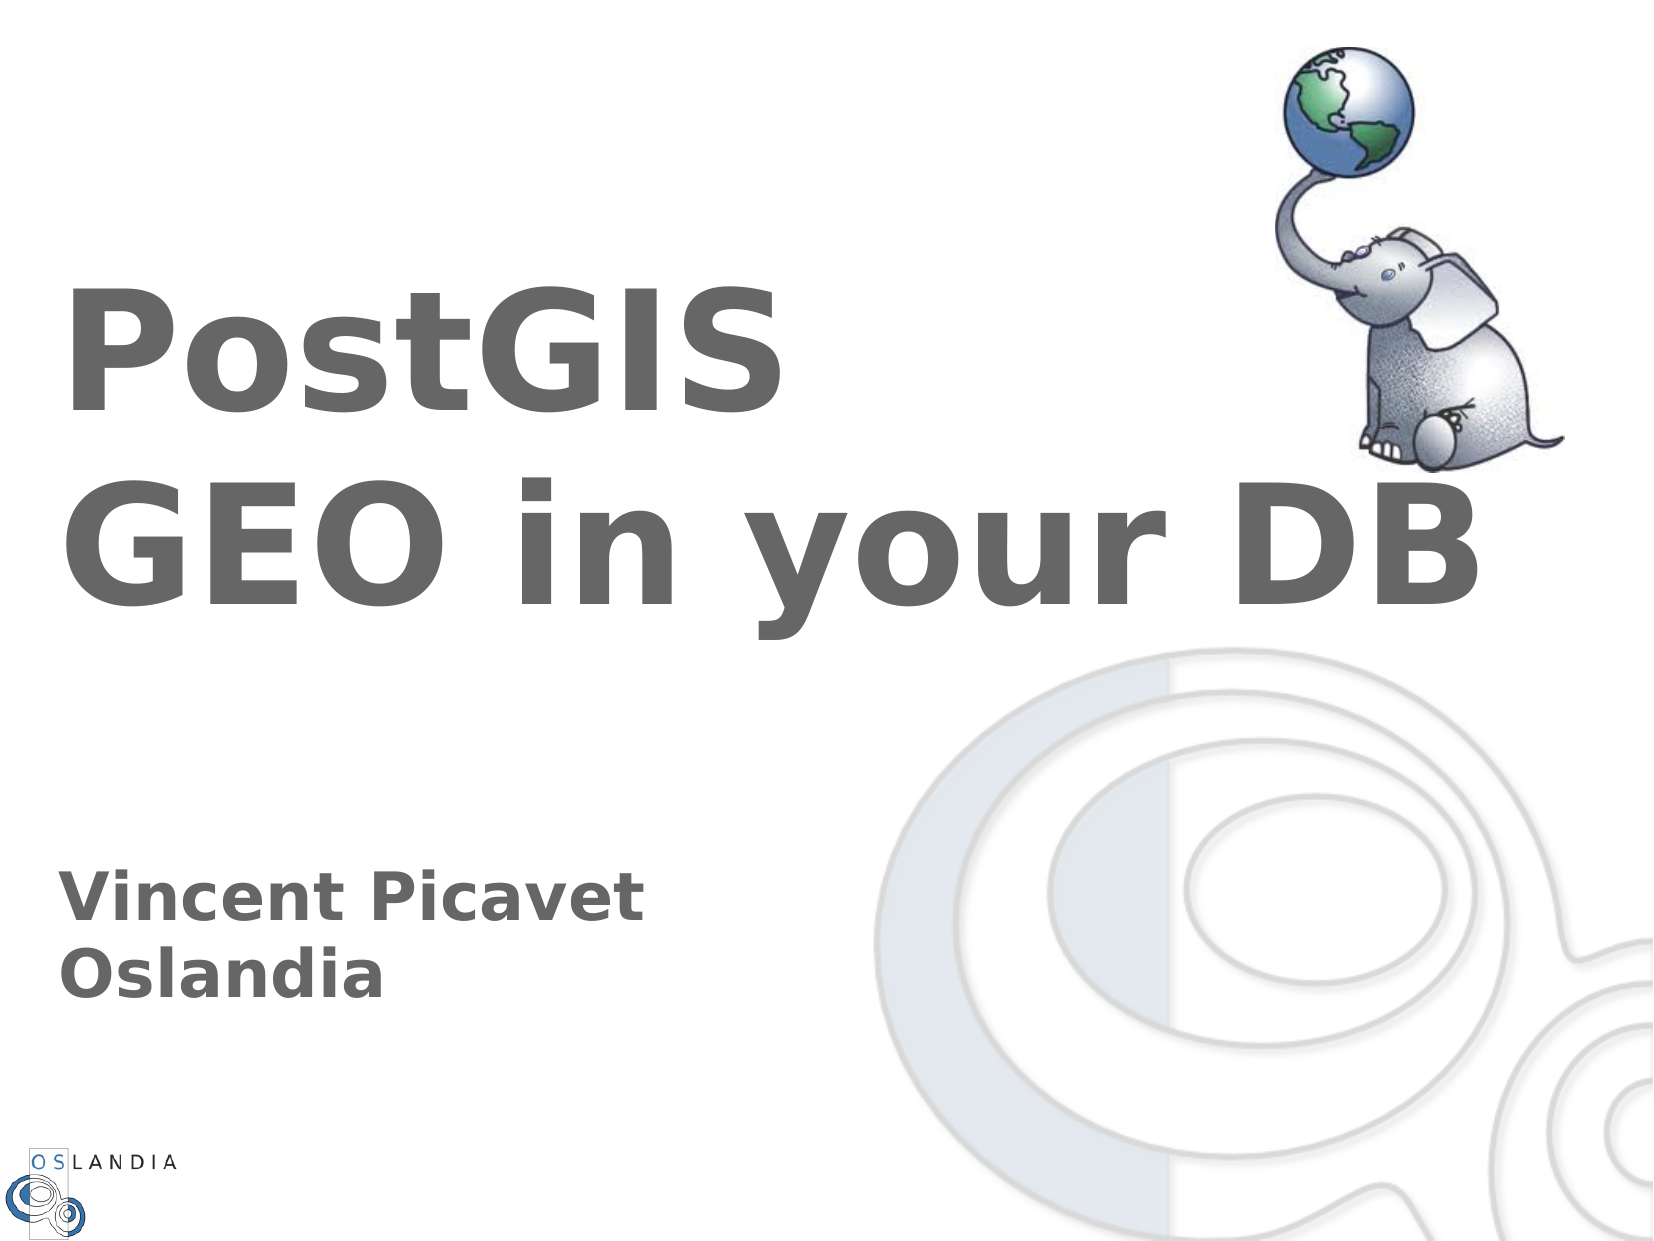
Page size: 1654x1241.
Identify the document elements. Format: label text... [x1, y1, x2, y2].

subtitle PostGIS GEO in your DB Vincent Picavet Oslandia [59, 59, 1595, 1211]
picture [0, 0, 1654, 1241]
